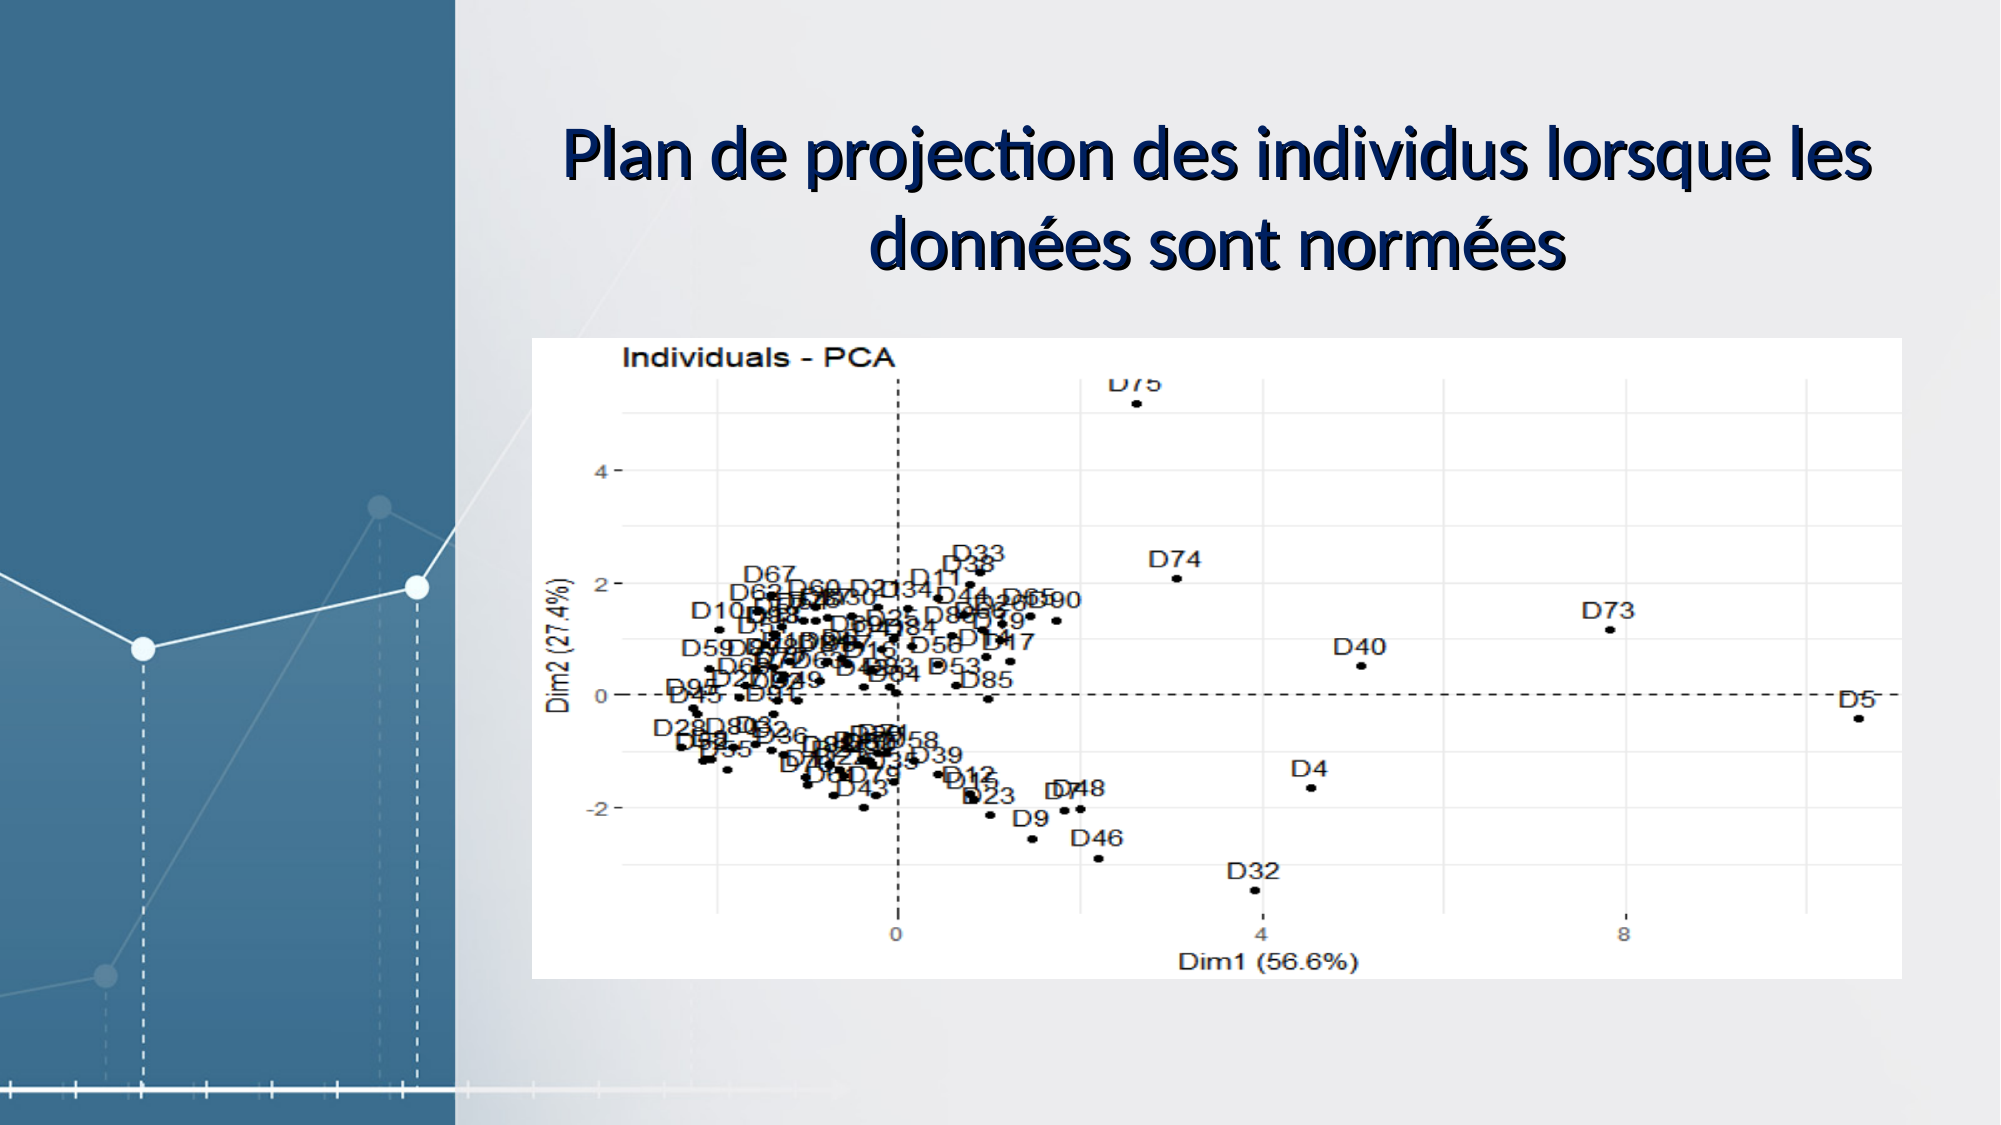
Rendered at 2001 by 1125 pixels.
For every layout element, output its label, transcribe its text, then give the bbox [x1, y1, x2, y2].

title Plan de projection des individus lorsque les données sont normées [532, 94, 1902, 221]
picture [532, 338, 1902, 979]
